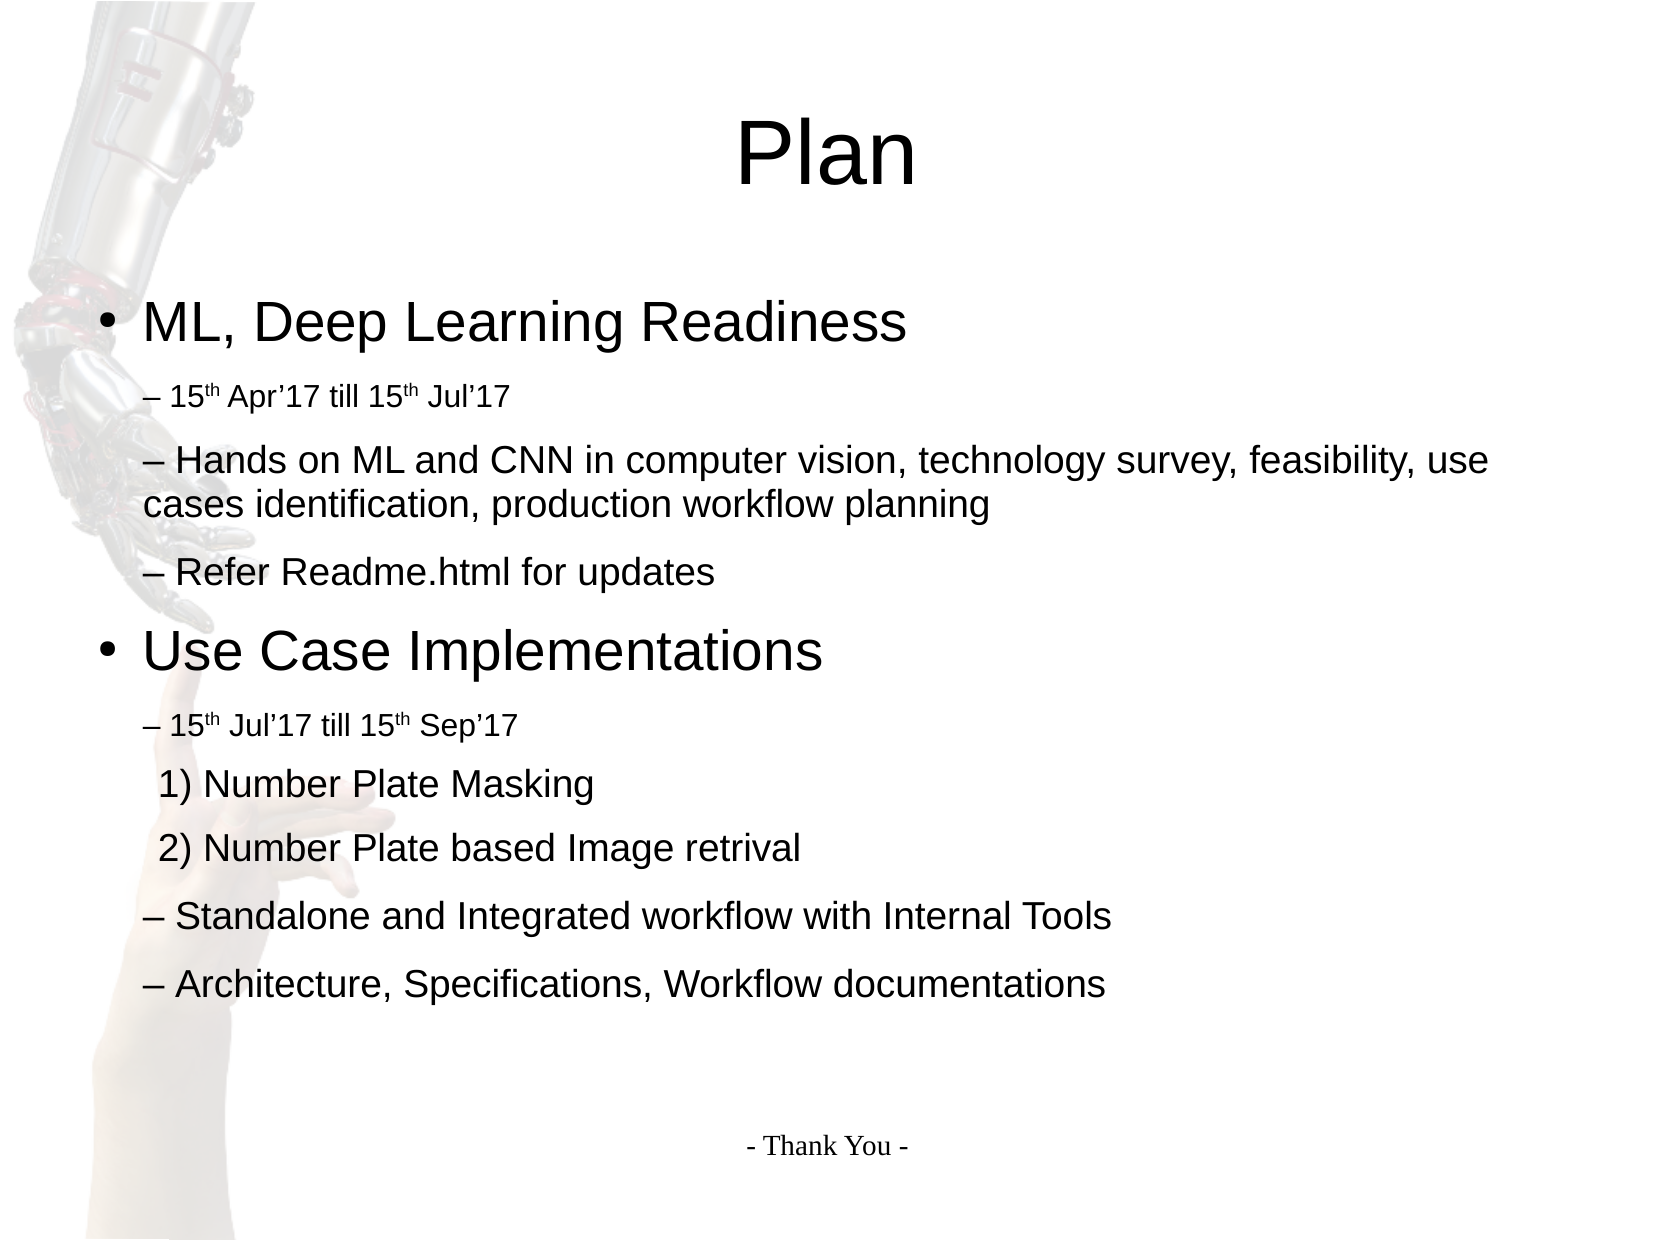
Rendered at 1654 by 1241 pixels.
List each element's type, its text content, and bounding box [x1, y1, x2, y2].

title Plan [82, 49, 1571, 257]
list ML, Deep Learning Readiness – 15th Apr’17 till 15th Jul’17 – Hands on ML and CNN in computer vision, technology survey, feasibility, use cases identification, production workflow planning – Refer Readme.html for updates Use Case Implementations – 15th Jul’17 till 15th Sep’17 Number Plate Masking Number Plate based Image retrival – Standalone and Integrated workflow with Internal Tools – Architecture, Specifications, Workflow documentations [82, 290, 1571, 1010]
picture [0, 0, 405, 1241]
